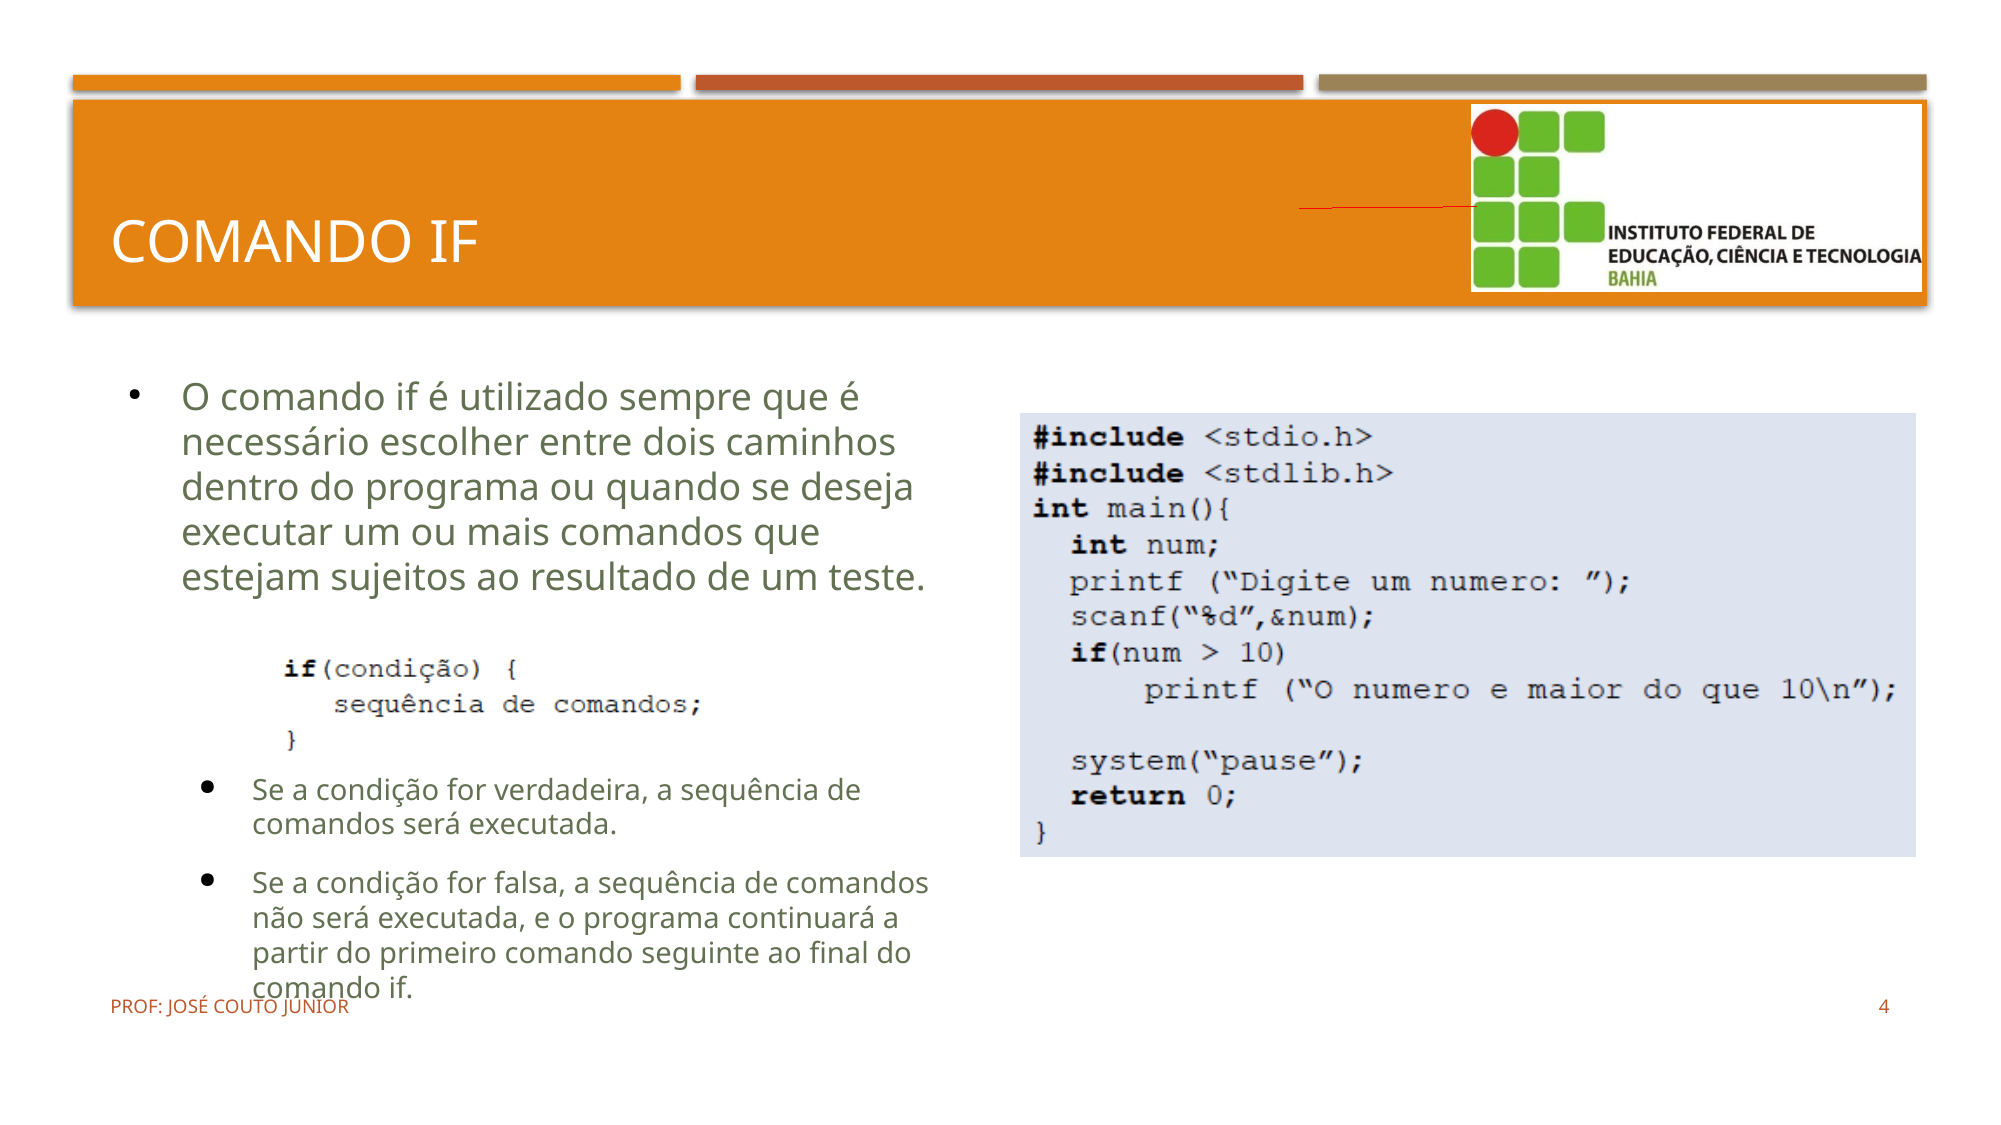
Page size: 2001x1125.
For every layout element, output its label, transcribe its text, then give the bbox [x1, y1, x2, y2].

picture [265, 643, 719, 768]
list O comando if é utilizado sempre que é necessário escolher entre dois caminhos dentro do programa ou quando se deseja executar um ou mais comandos que estejam sujeitos ao resultado de um teste. Se a condição for verdadeira, a sequência de comandos será executada. Se a condição for falsa, a sequência de comandos não será executada, e o programa continuará a partir do primeiro comando seguinte ao final do comando if. [95, 365, 985, 962]
picture [1020, 413, 1916, 857]
title Comando IF [95, 119, 1471, 282]
picture [1471, 104, 1922, 292]
footer Prof: José Couto Júnior [95, 976, 1230, 1037]
